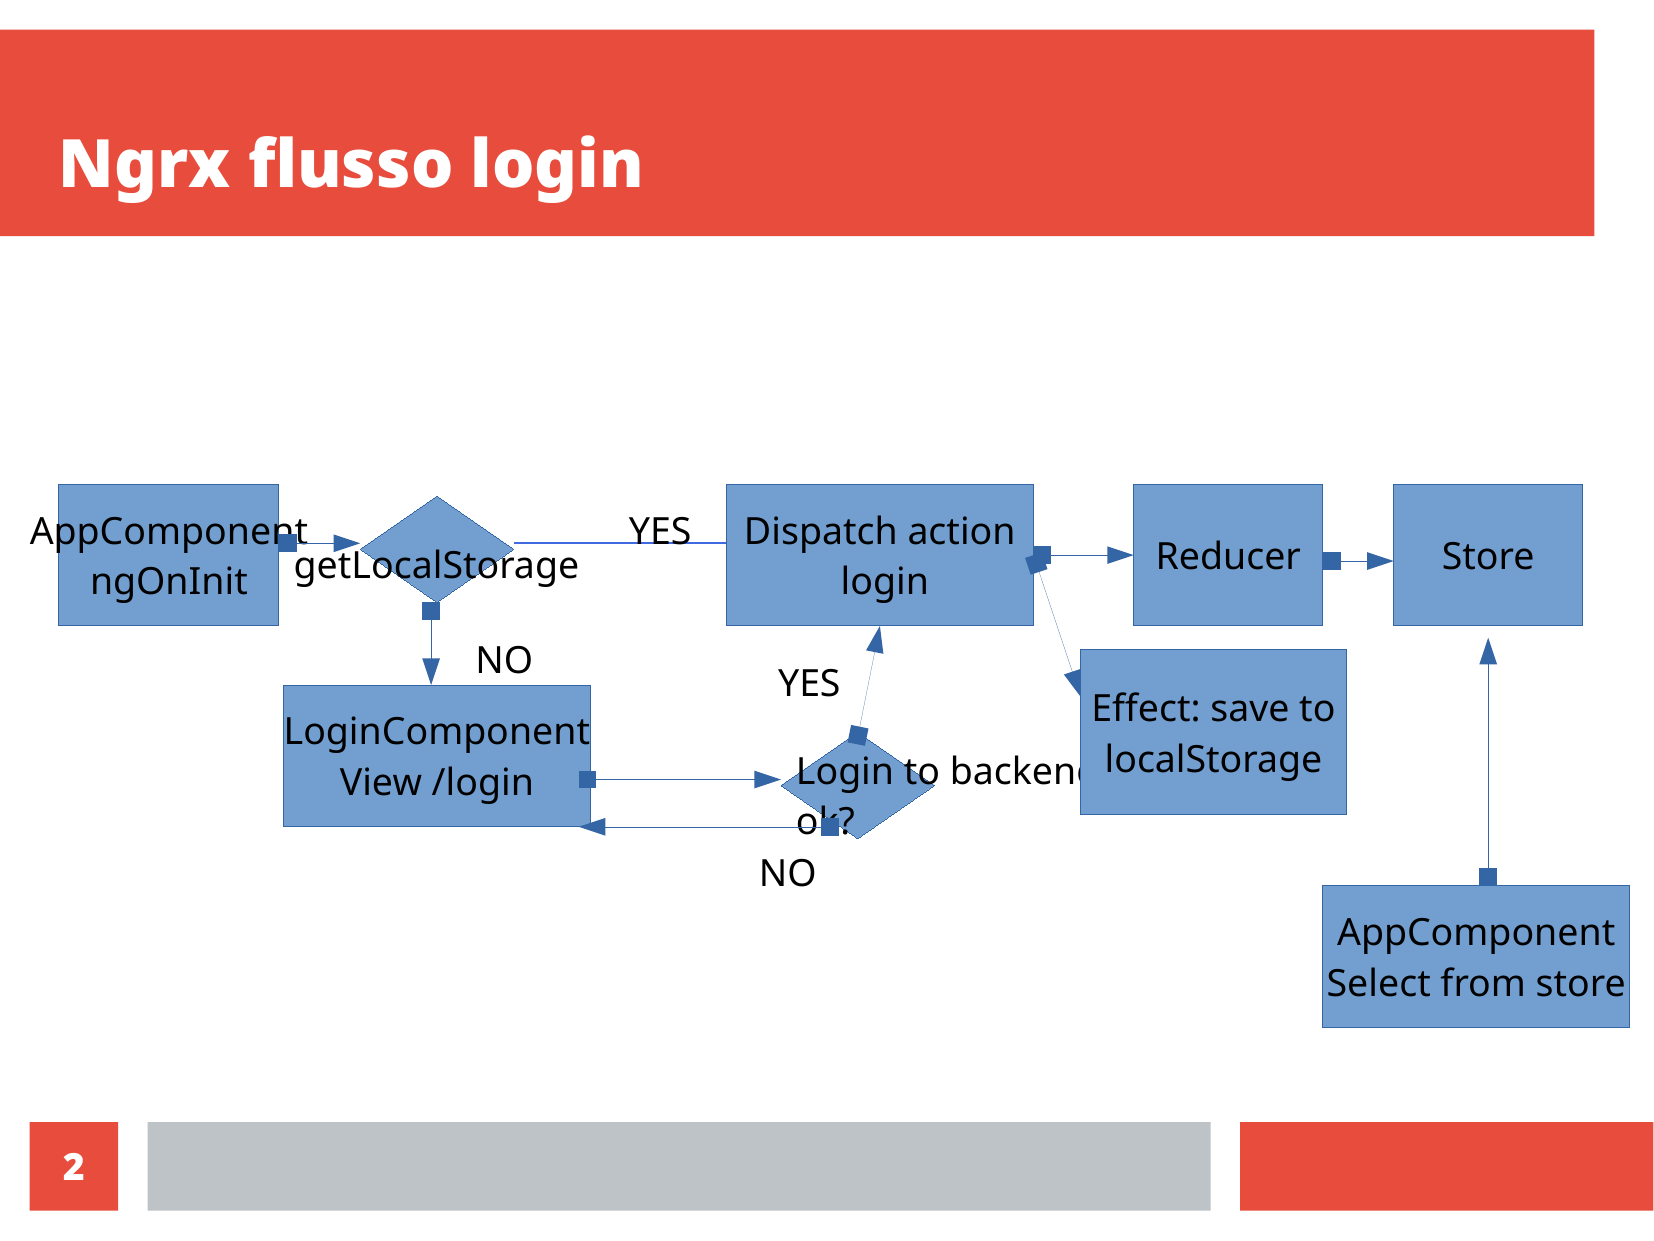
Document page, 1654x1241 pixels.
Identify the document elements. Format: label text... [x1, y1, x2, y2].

text_box YES [614, 496, 950, 556]
text_box AppComponent Select from store [1322, 885, 1630, 1028]
text_box YES [763, 649, 1099, 709]
title Ngrx flusso login [59, 59, 1595, 207]
text_box NO [744, 839, 1080, 898]
text_box LoginComponent View /login [283, 685, 591, 827]
text_box getLocalStorage [279, 531, 615, 590]
text_box Effect: save to localStorage [1080, 649, 1347, 815]
text_box Reducer [1133, 484, 1323, 626]
text_box Login to backend ok? [781, 736, 1117, 839]
text_box [386, 496, 488, 531]
text_box AppComponent ngOnInit [58, 484, 279, 626]
text_box Dispatch action login [726, 484, 1034, 626]
text_box Store [1393, 484, 1583, 626]
text_box NO [460, 626, 796, 686]
text_box [419, 590, 455, 602]
